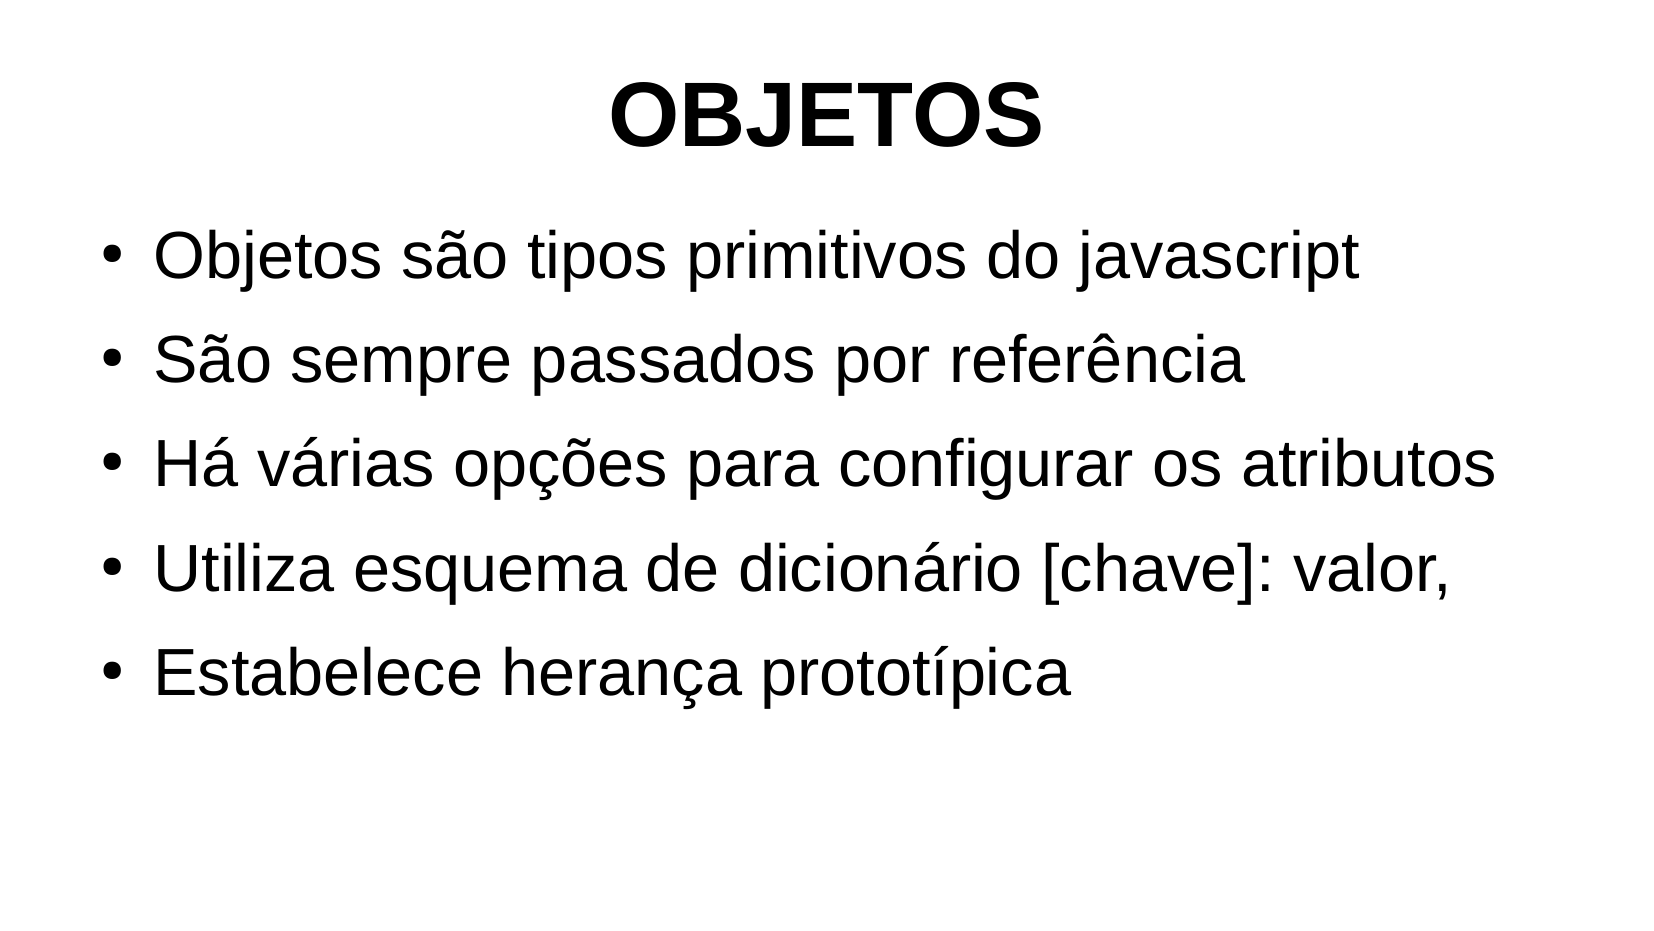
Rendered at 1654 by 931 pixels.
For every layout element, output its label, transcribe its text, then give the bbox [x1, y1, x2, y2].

list Objetos são tipos primitivos do javascript São sempre passados por referência Há várias opções para configurar os atributos Utiliza esquema de dicionário [chave]: valor, Estabelece herança prototípica [82, 217, 1571, 841]
title OBJETOS [82, 37, 1571, 193]
